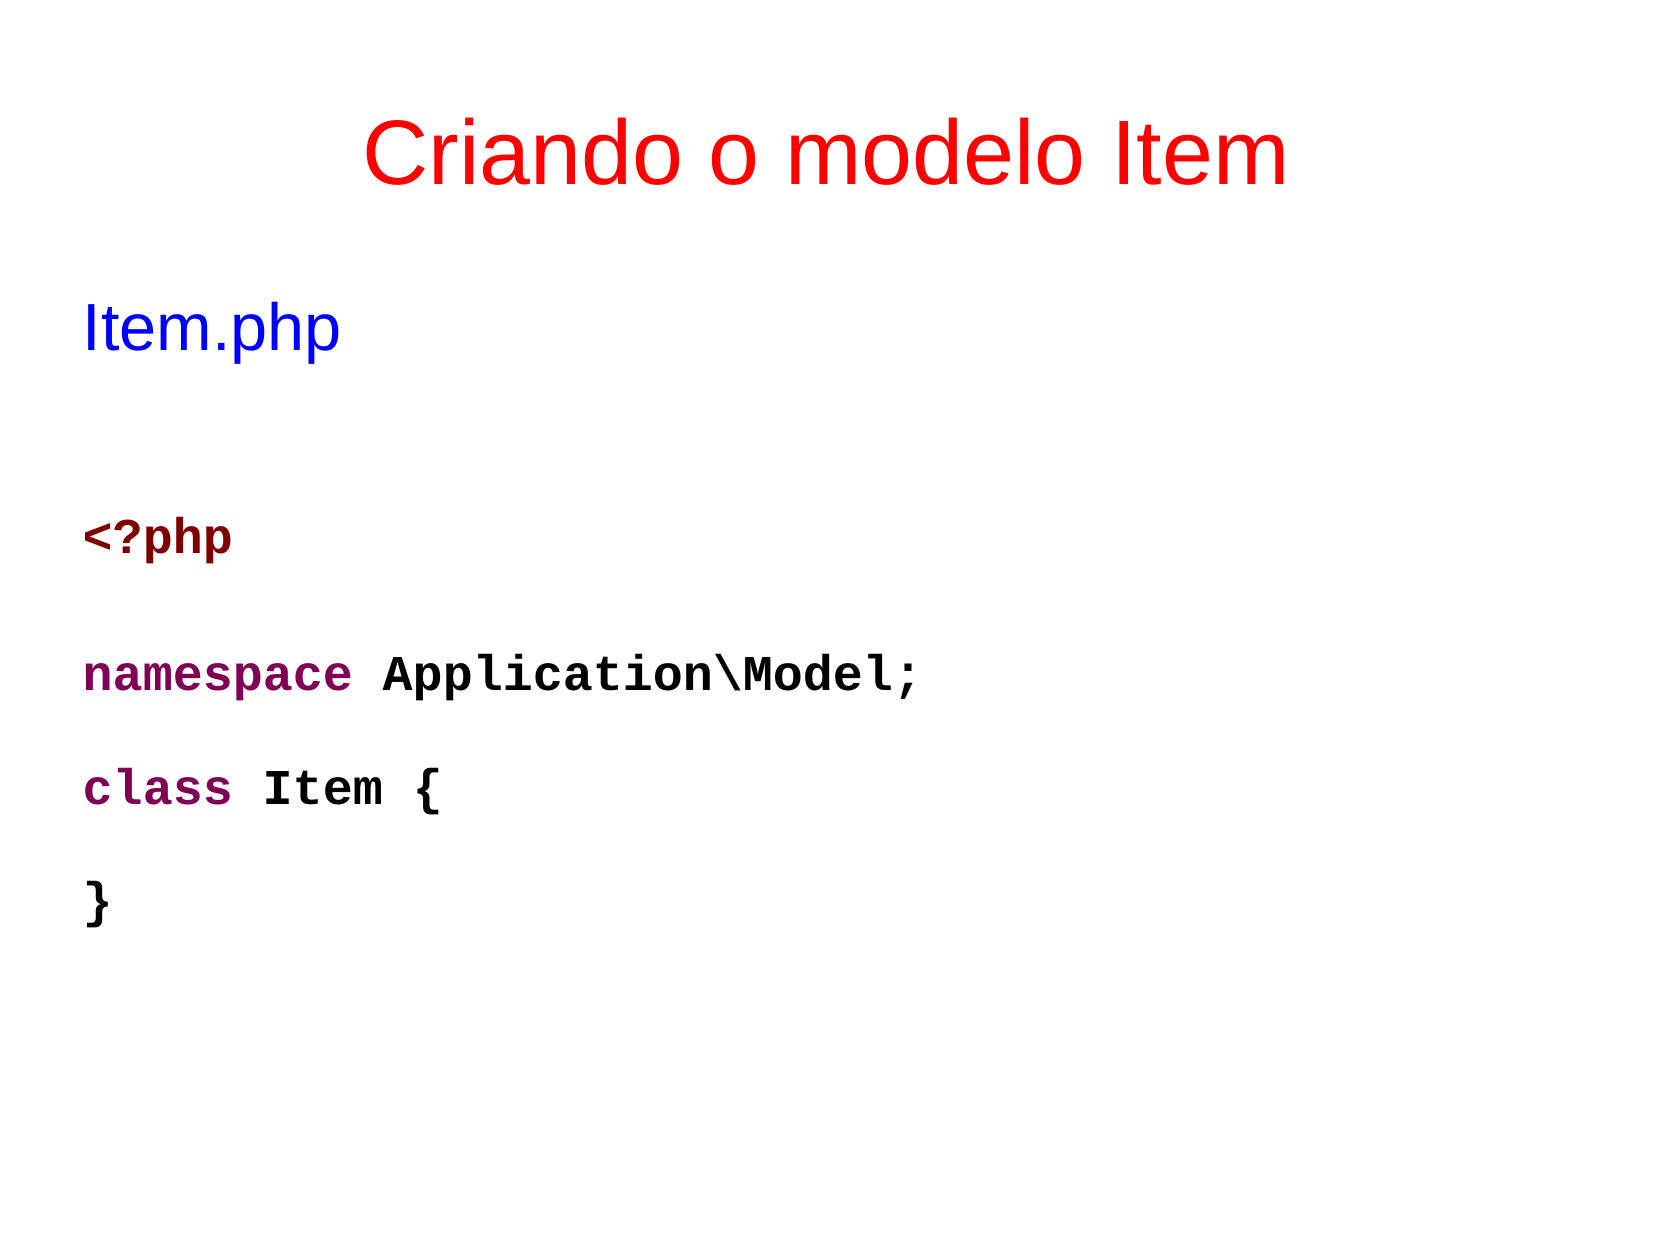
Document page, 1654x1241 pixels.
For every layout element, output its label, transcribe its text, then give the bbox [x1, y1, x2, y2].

title Criando o modelo Item [82, 49, 1571, 257]
subtitle Item.php <?php namespace Application\Model; class Item { } [82, 290, 1571, 1068]
